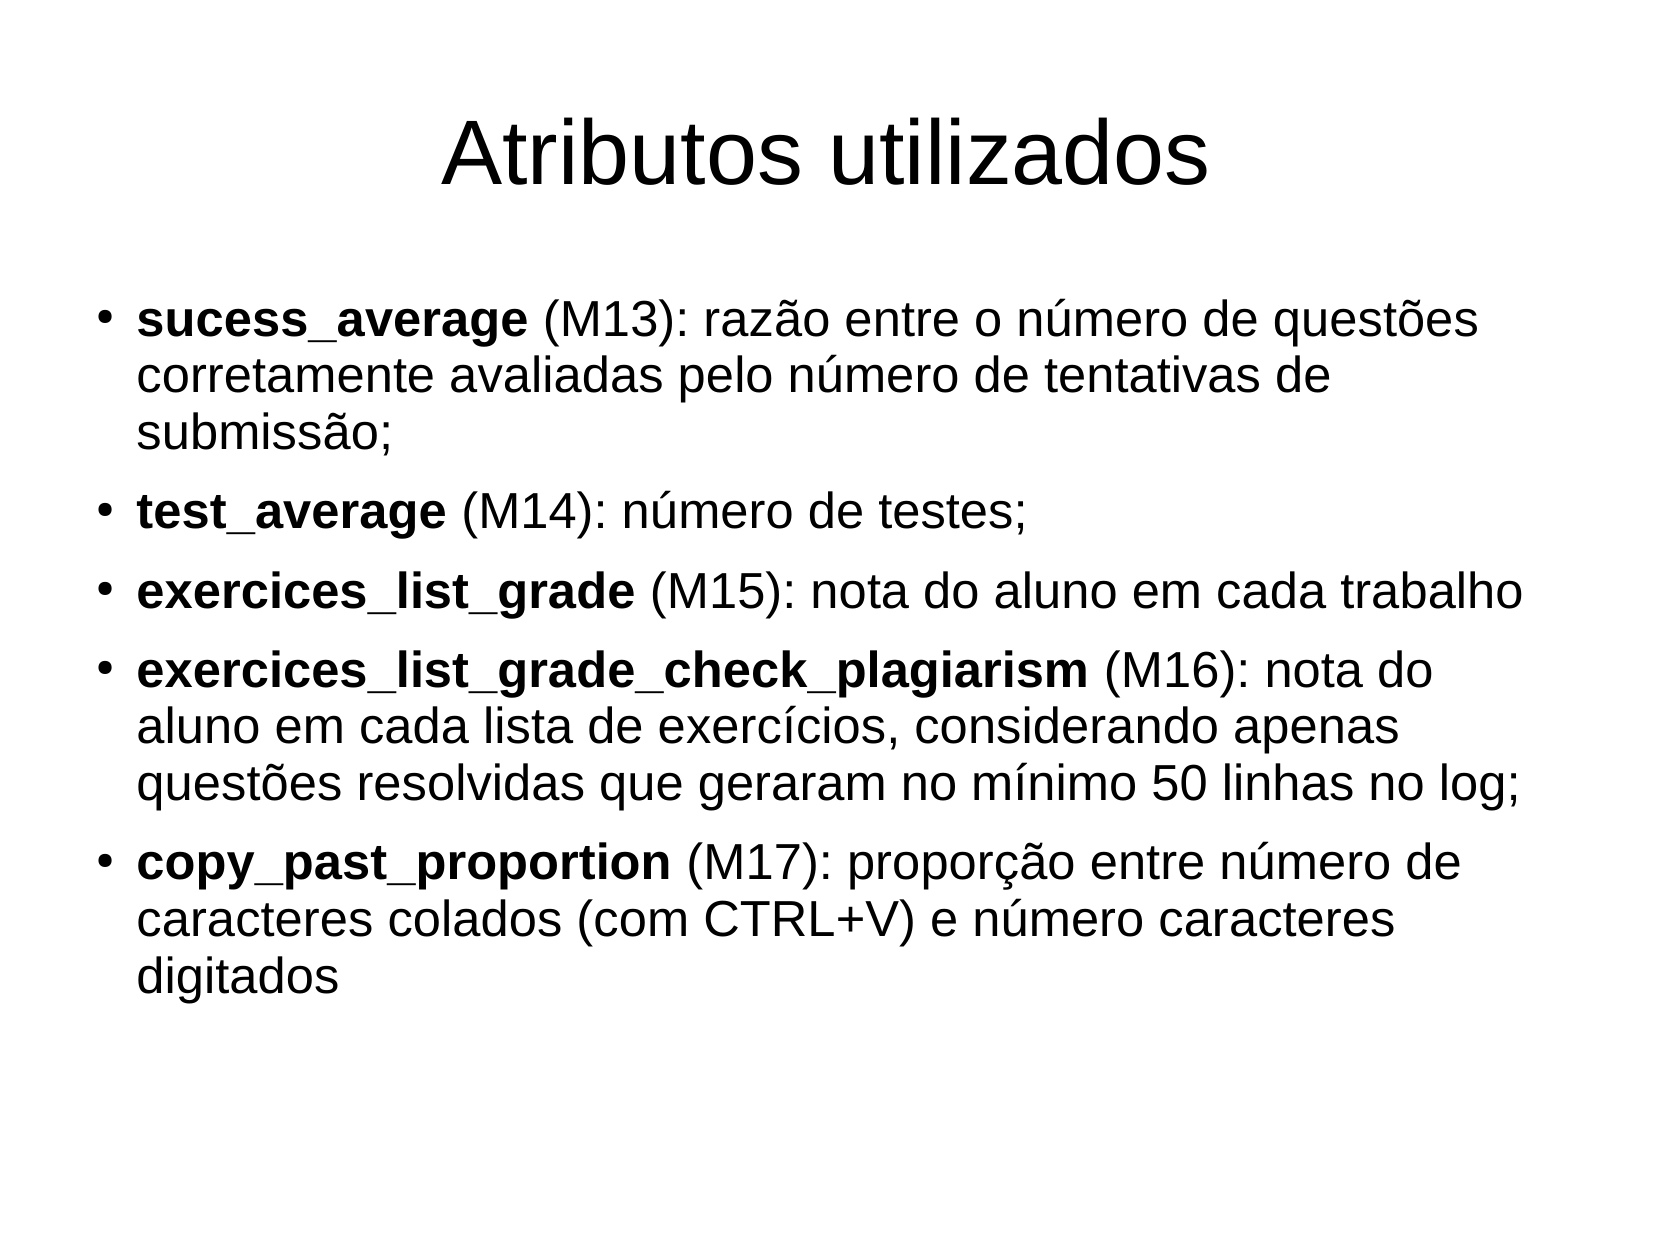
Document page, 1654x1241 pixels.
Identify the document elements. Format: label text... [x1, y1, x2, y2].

title Atributos utilizados [82, 49, 1571, 257]
list sucess_average (M13): razão entre o número de questões corretamente avaliadas pelo número de tentativas de submissão; test_average (M14): número de testes; exercices_list_grade (M15): nota do aluno em cada trabalho exercices_list_grade_check_plagiarism (M16): nota do aluno em cada lista de exercícios, considerando apenas questões resolvidas que geraram no mínimo 50 linhas no log; copy_past_proportion (M17): proporção entre número de caracteres colados (com CTRL+V) e número caracteres digitados [82, 290, 1571, 1010]
